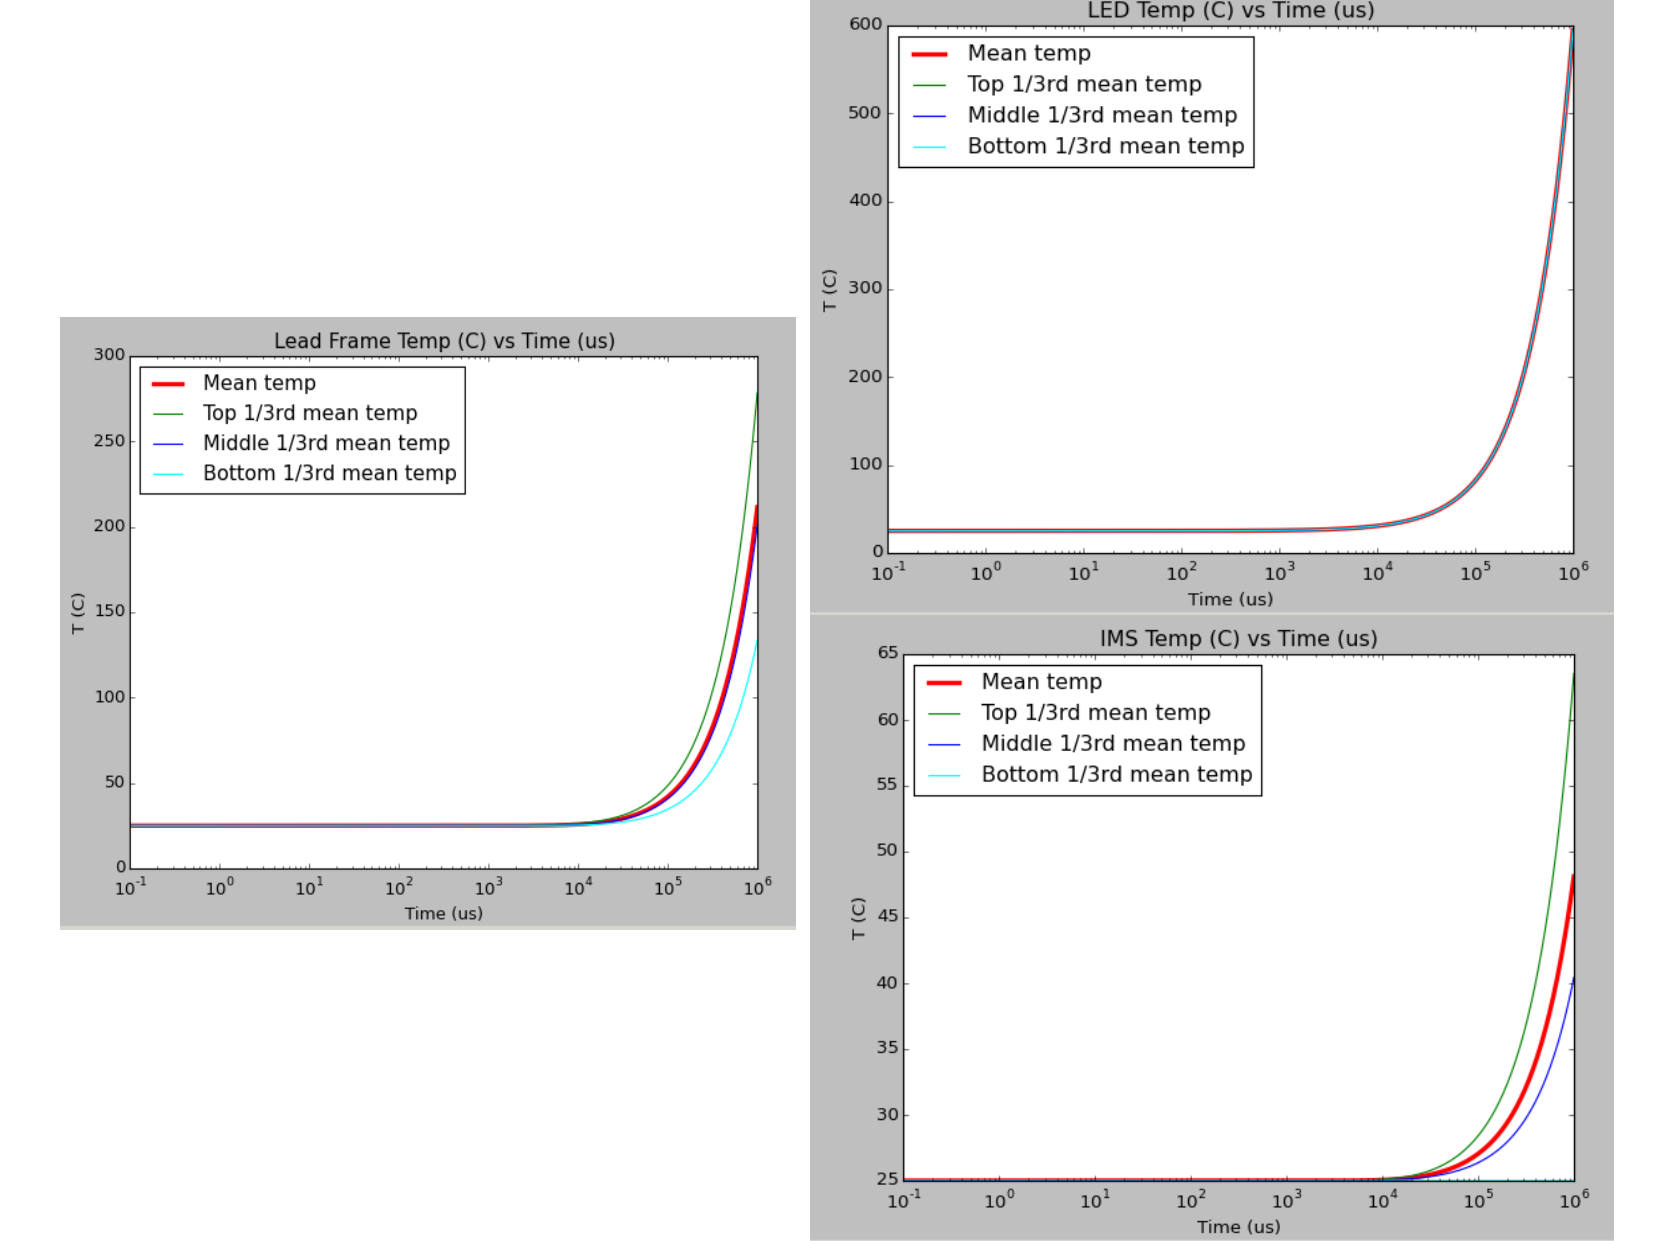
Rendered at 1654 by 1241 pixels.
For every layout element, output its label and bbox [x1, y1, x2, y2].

picture [60, 317, 796, 931]
picture [810, 0, 1614, 1241]
